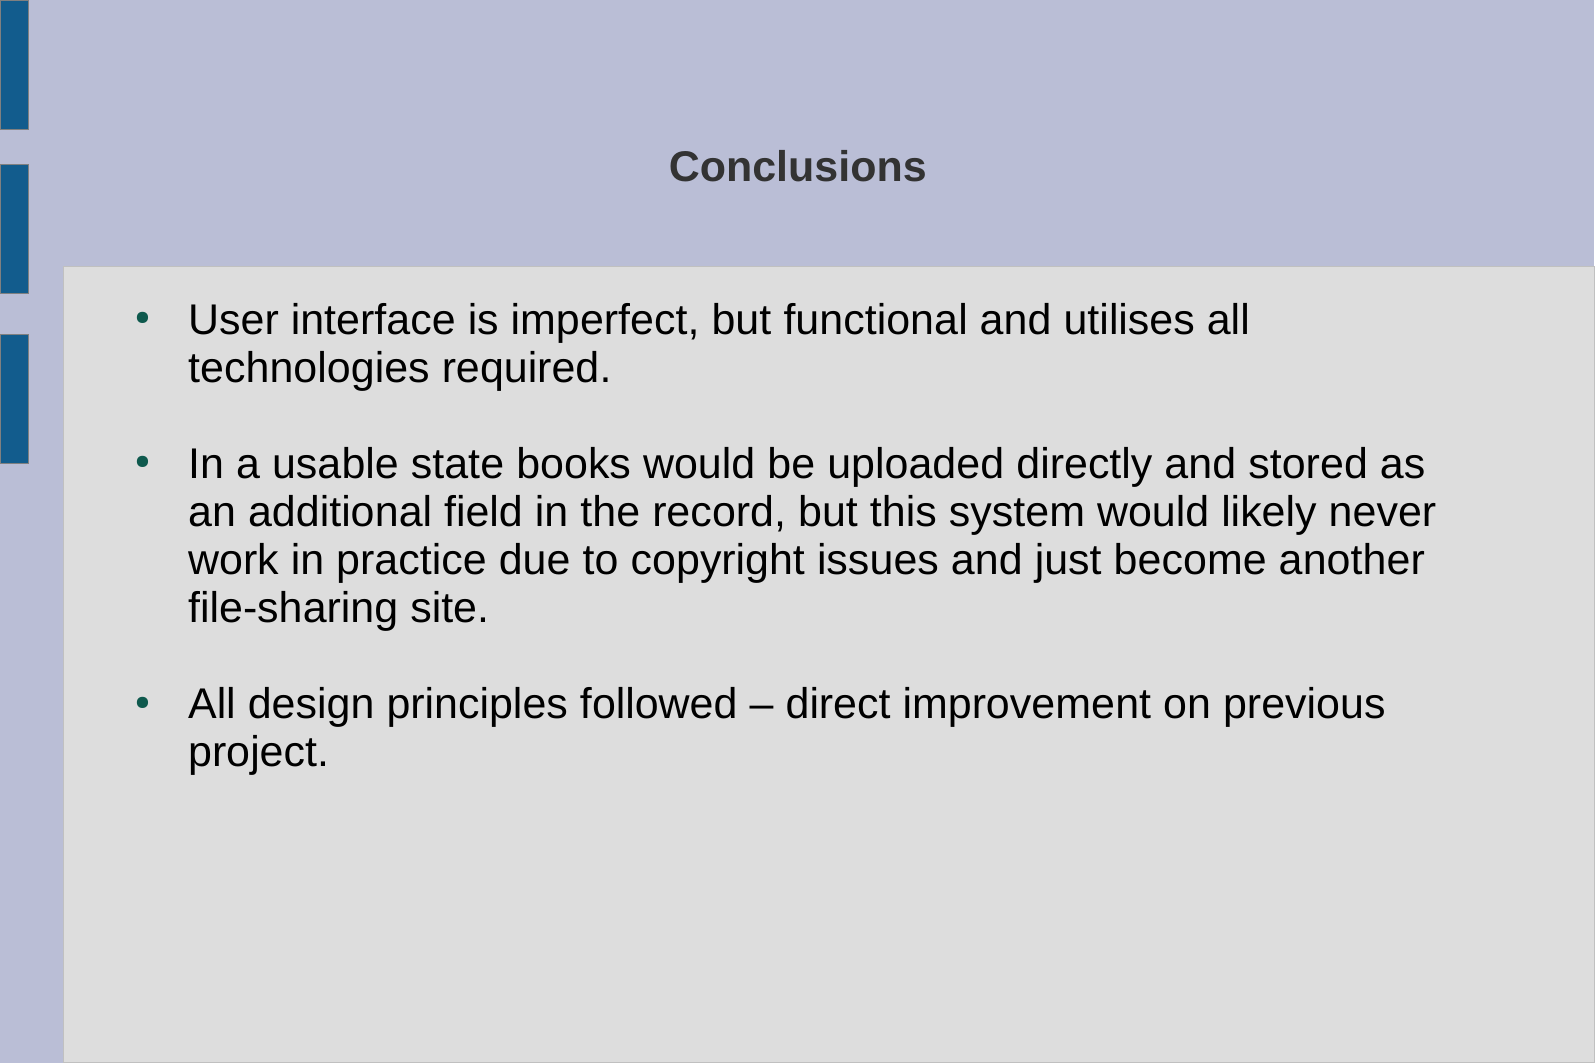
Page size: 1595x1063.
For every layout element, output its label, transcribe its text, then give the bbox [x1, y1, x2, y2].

list User interface is imperfect, but functional and utilises all technologies required. In a usable state books would be uploaded directly and stored as an additional field in the record, but this system would likely never work in practice due to copyright issues and just become another file-sharing site. All design principles followed – direct improvement on previous project. [117, 295, 1479, 966]
title Conclusions [117, 78, 1479, 256]
